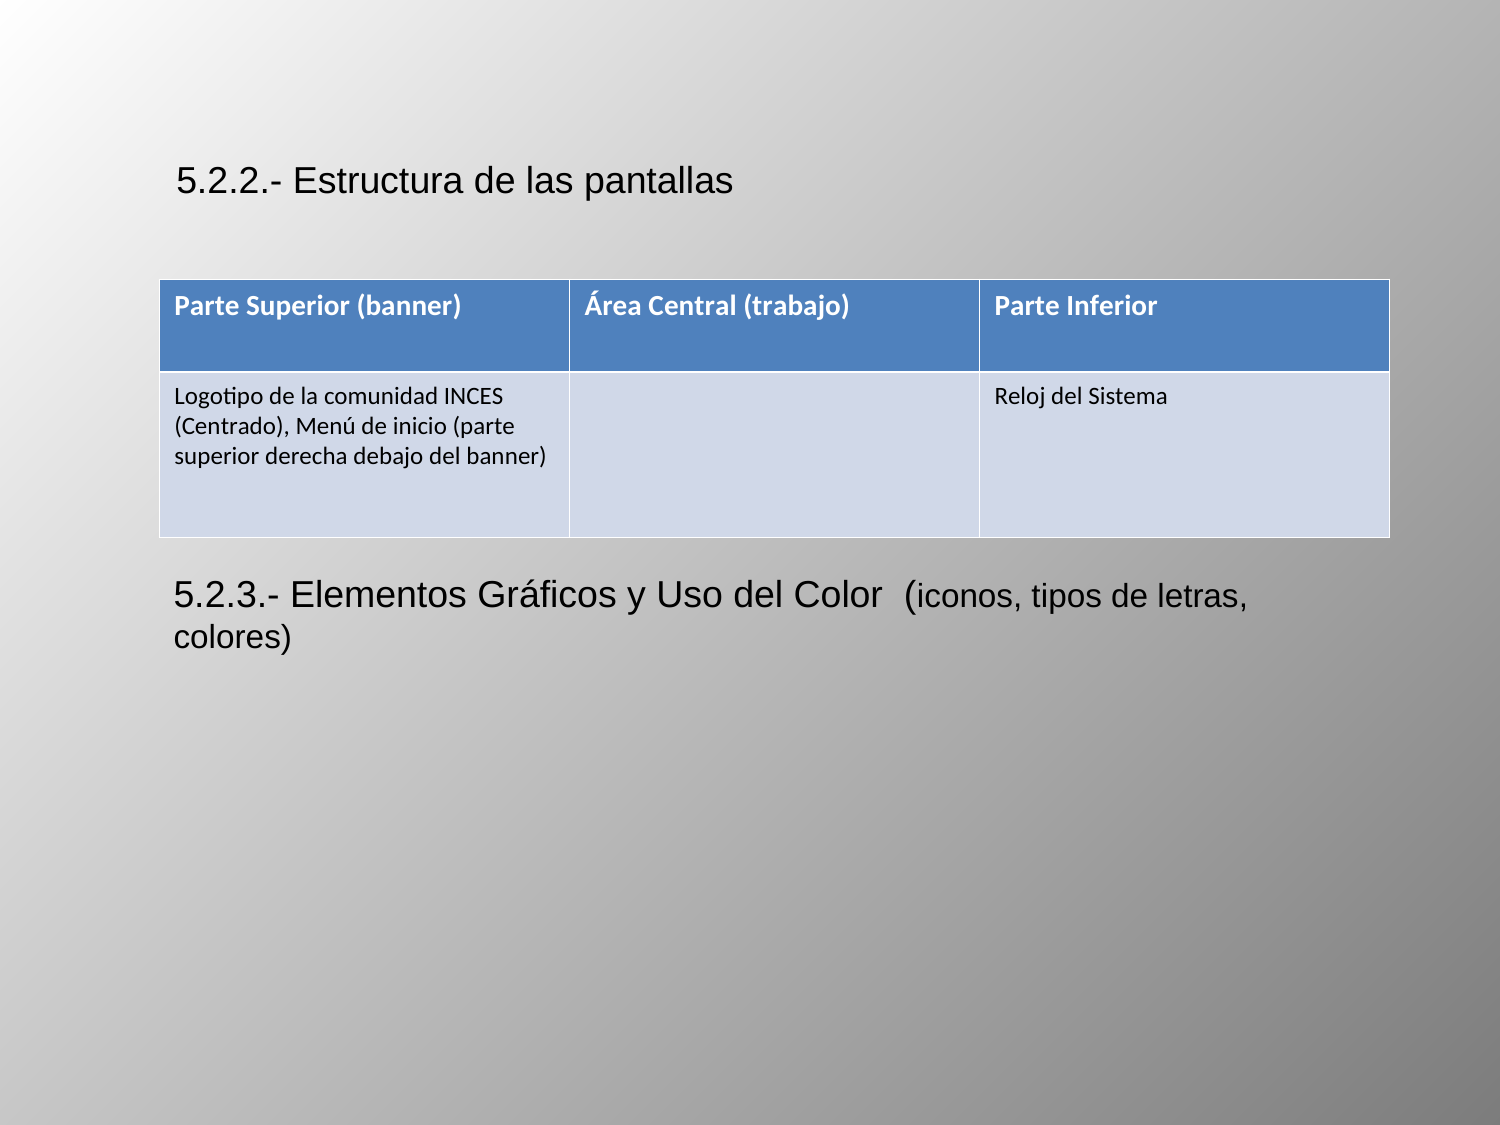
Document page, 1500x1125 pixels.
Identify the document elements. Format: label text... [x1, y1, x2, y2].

table_header Área Central (trabajo) [570, 280, 979, 371]
table_cell Reloj del Sistema [980, 373, 1389, 537]
text_box 5.2.2.- Estructura de las pantallas [161, 148, 749, 210]
table_header Parte Inferior [980, 280, 1389, 371]
table_cell Logotipo de la comunidad INCES (Centrado), Menú de inicio (parte superior derecha debajo del banner) [160, 373, 569, 537]
text_box 5.2.3.- Elementos Gráficos y Uso del Color (iconos, tipos de letras, colores) [158, 562, 1353, 663]
table_cell [570, 373, 979, 537]
table_header Parte Superior (banner) [160, 280, 569, 371]
